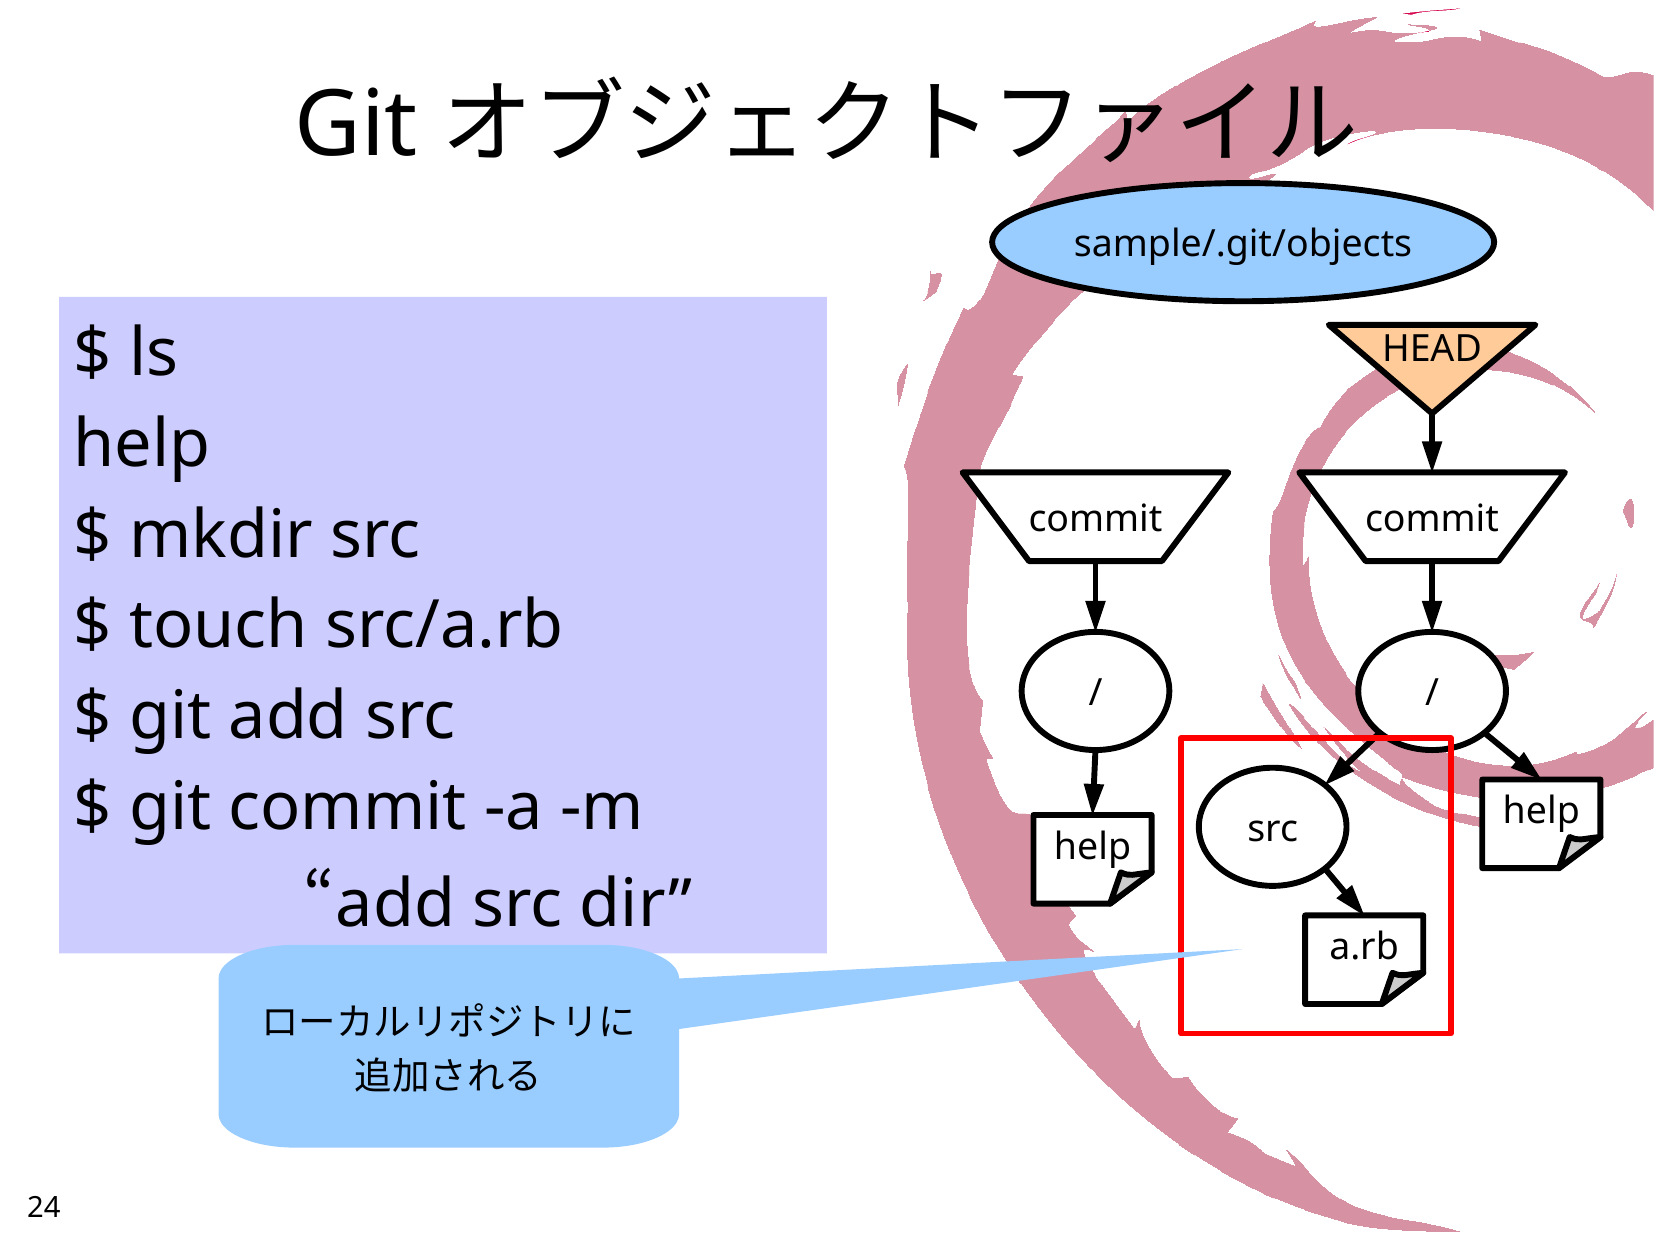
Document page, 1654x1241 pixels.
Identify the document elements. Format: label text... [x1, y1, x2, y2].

text_box commit [1299, 472, 1566, 562]
text_box help [1033, 814, 1152, 904]
text_box commit [962, 472, 1229, 562]
text_box HEAD [1328, 324, 1536, 413]
text_box / [1358, 631, 1506, 748]
text_box / [1021, 631, 1170, 751]
text_box src [1198, 767, 1347, 886]
text_box ローカルリポジトリに追加される [218, 944, 1243, 1148]
text_box / [1392, 741, 1448, 751]
text_box sample/.git/objects [992, 183, 1495, 302]
text_box help [1482, 779, 1601, 869]
picture [886, 0, 1654, 1241]
text_box a.rb [1305, 915, 1424, 1004]
text_box $ ls help $ mkdir src $ touch src/a.rb $ git add src $ git commit -a -m “add src dir” [59, 296, 827, 913]
picture [1184, 741, 1448, 1031]
title Git オブジェクトファイル [276, 49, 1378, 257]
